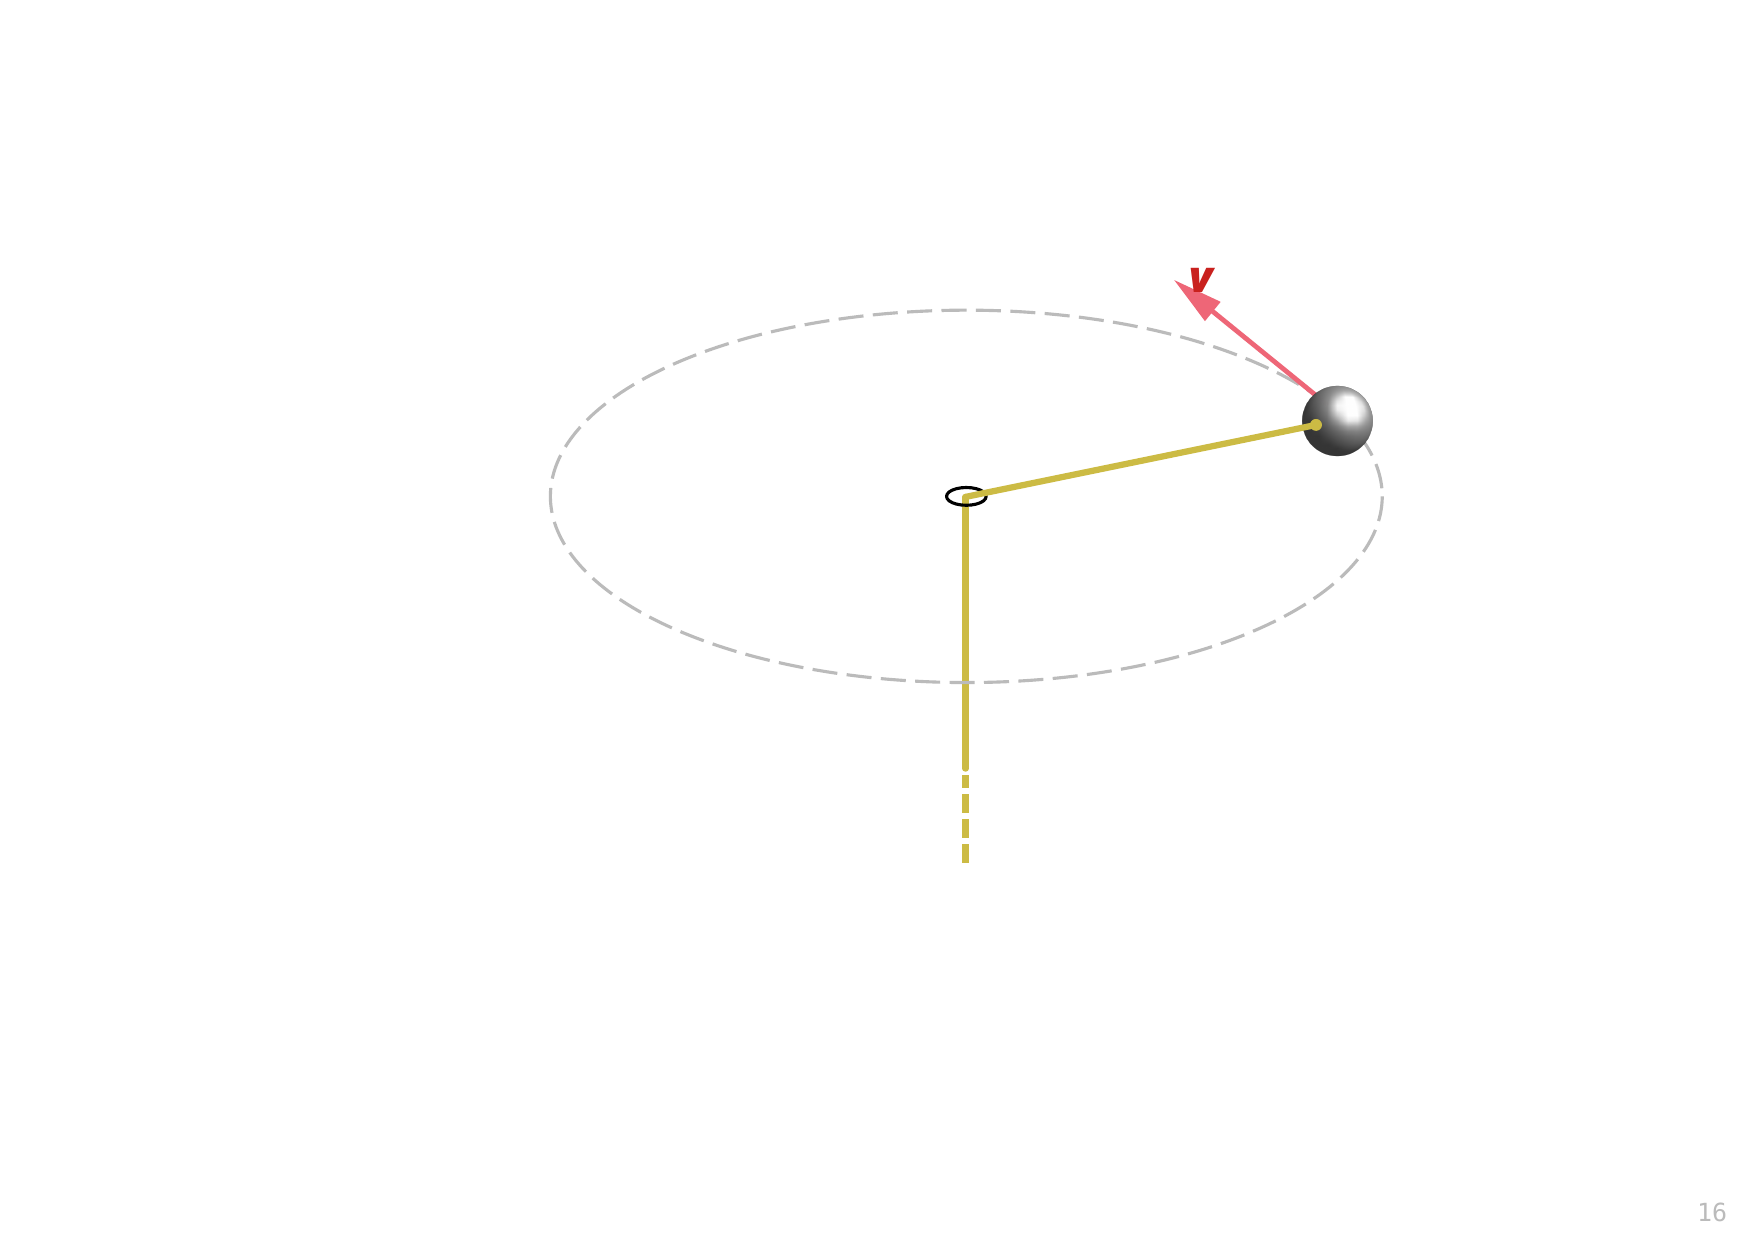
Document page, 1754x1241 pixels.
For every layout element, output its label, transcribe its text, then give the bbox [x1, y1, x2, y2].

text_box v [1174, 237, 1228, 297]
